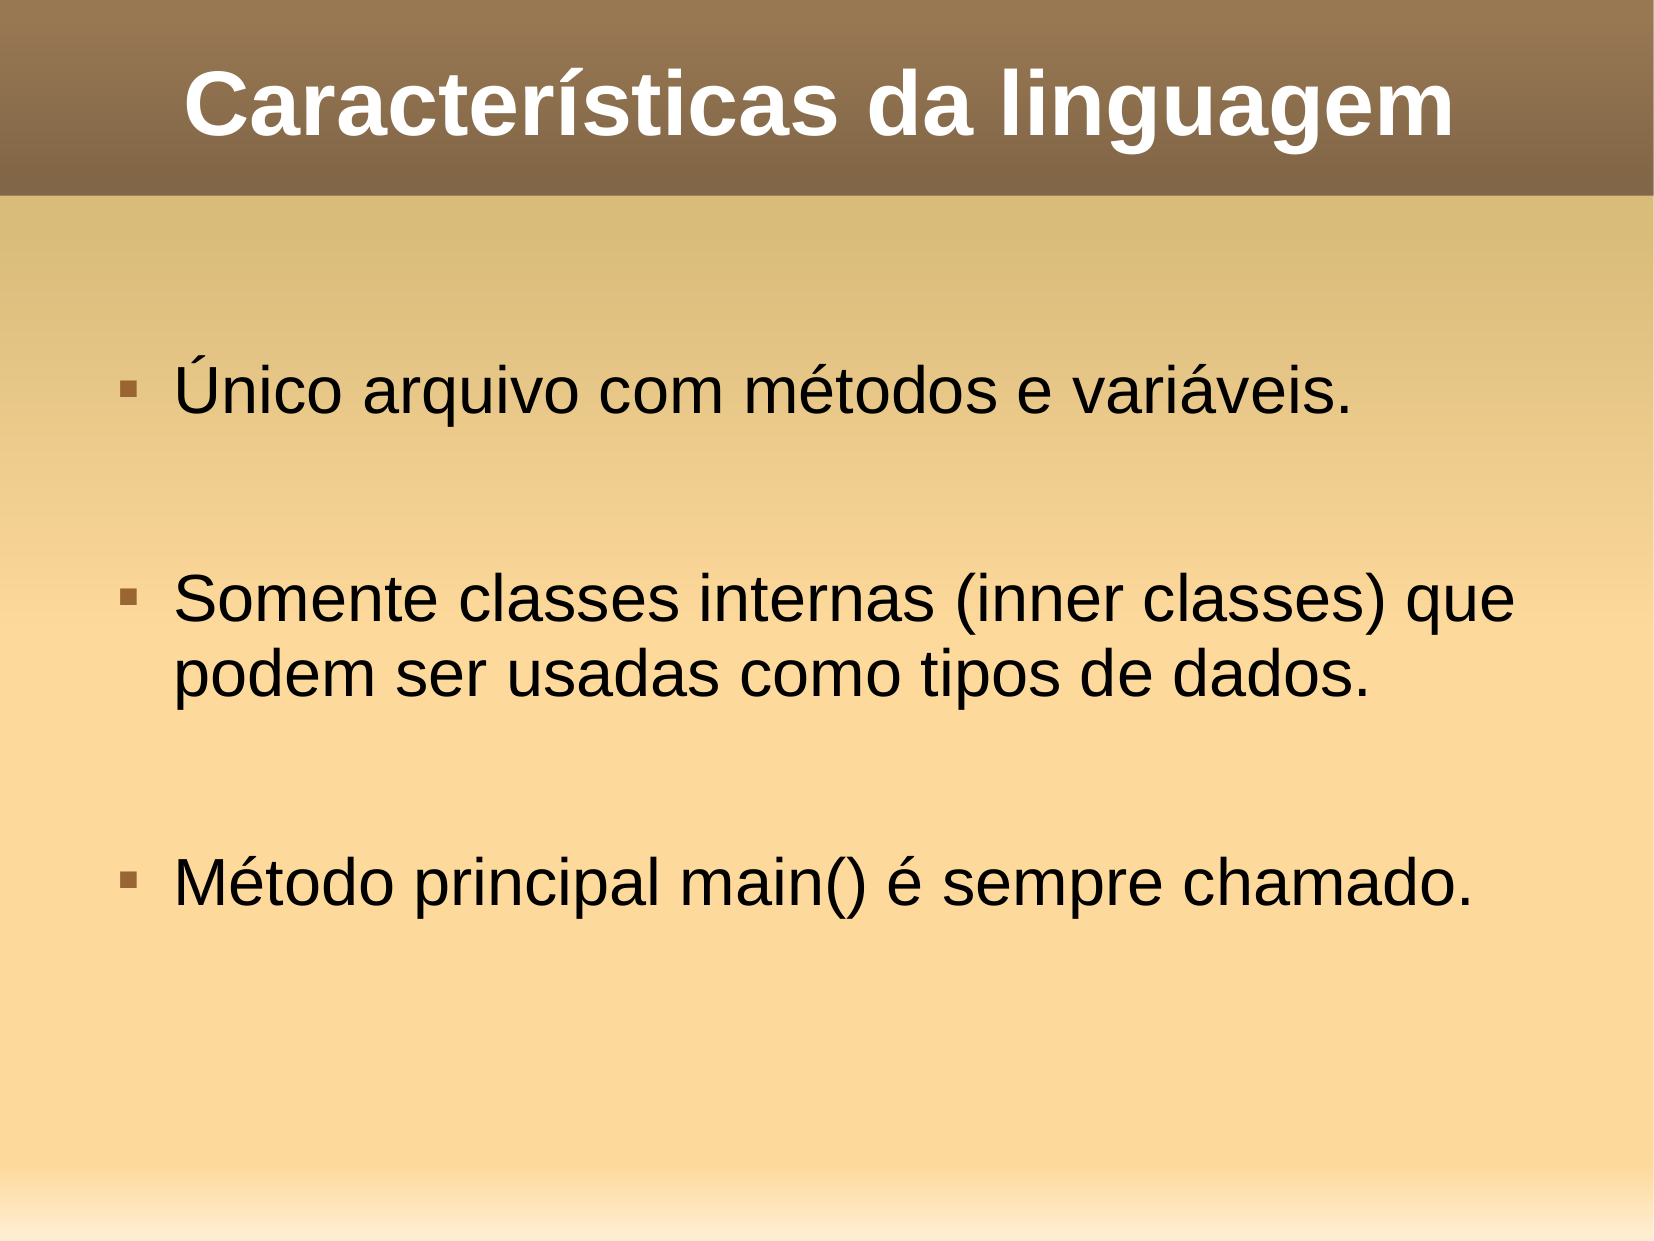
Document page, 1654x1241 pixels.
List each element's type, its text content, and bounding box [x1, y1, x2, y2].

list Único arquivo com métodos e variáveis. Somente classes internas (inner classes) que podem ser usadas como tipos de dados. Método principal main() é sempre chamado. [102, 352, 1591, 1233]
picture [0, 0, 1654, 1241]
title Características da linguagem [76, 7, 1565, 200]
